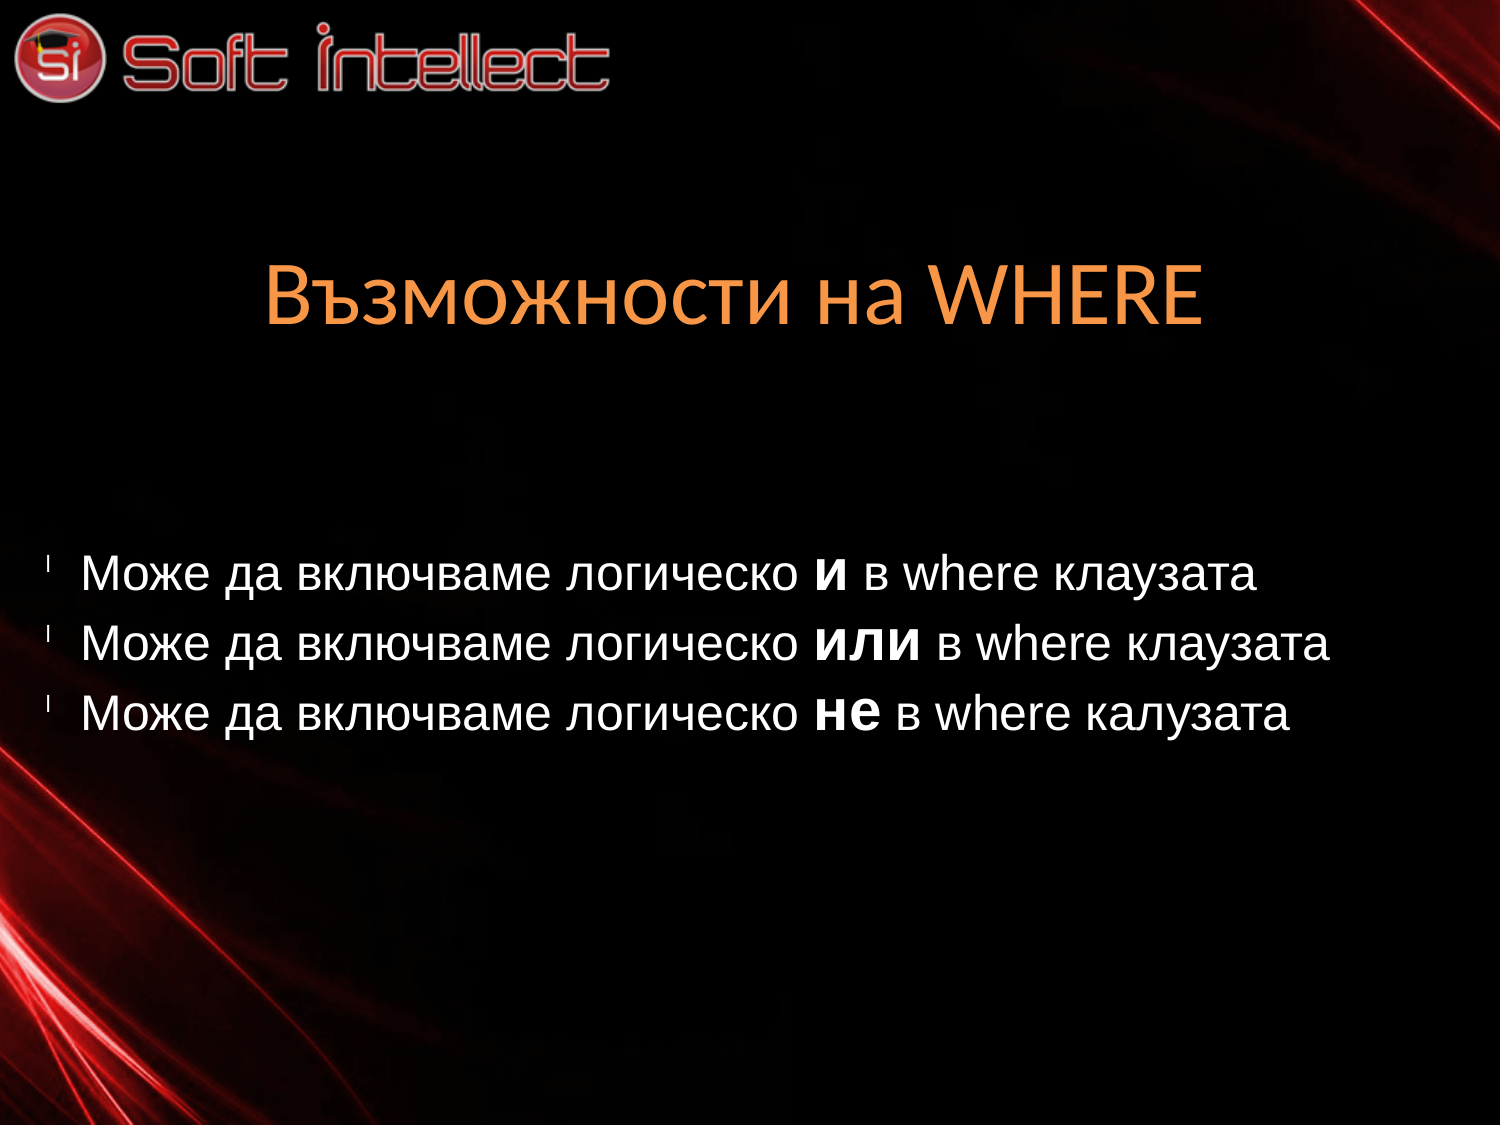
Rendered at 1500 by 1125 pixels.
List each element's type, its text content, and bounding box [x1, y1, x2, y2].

text_box Възможности на WHERE [60, 194, 1410, 382]
picture [0, 0, 1500, 1125]
text_box Може да включваме логическо и в where клаузата Може да включваме логическо или в where клаузата Може да включваме логическо не в where калузата [30, 524, 1440, 765]
